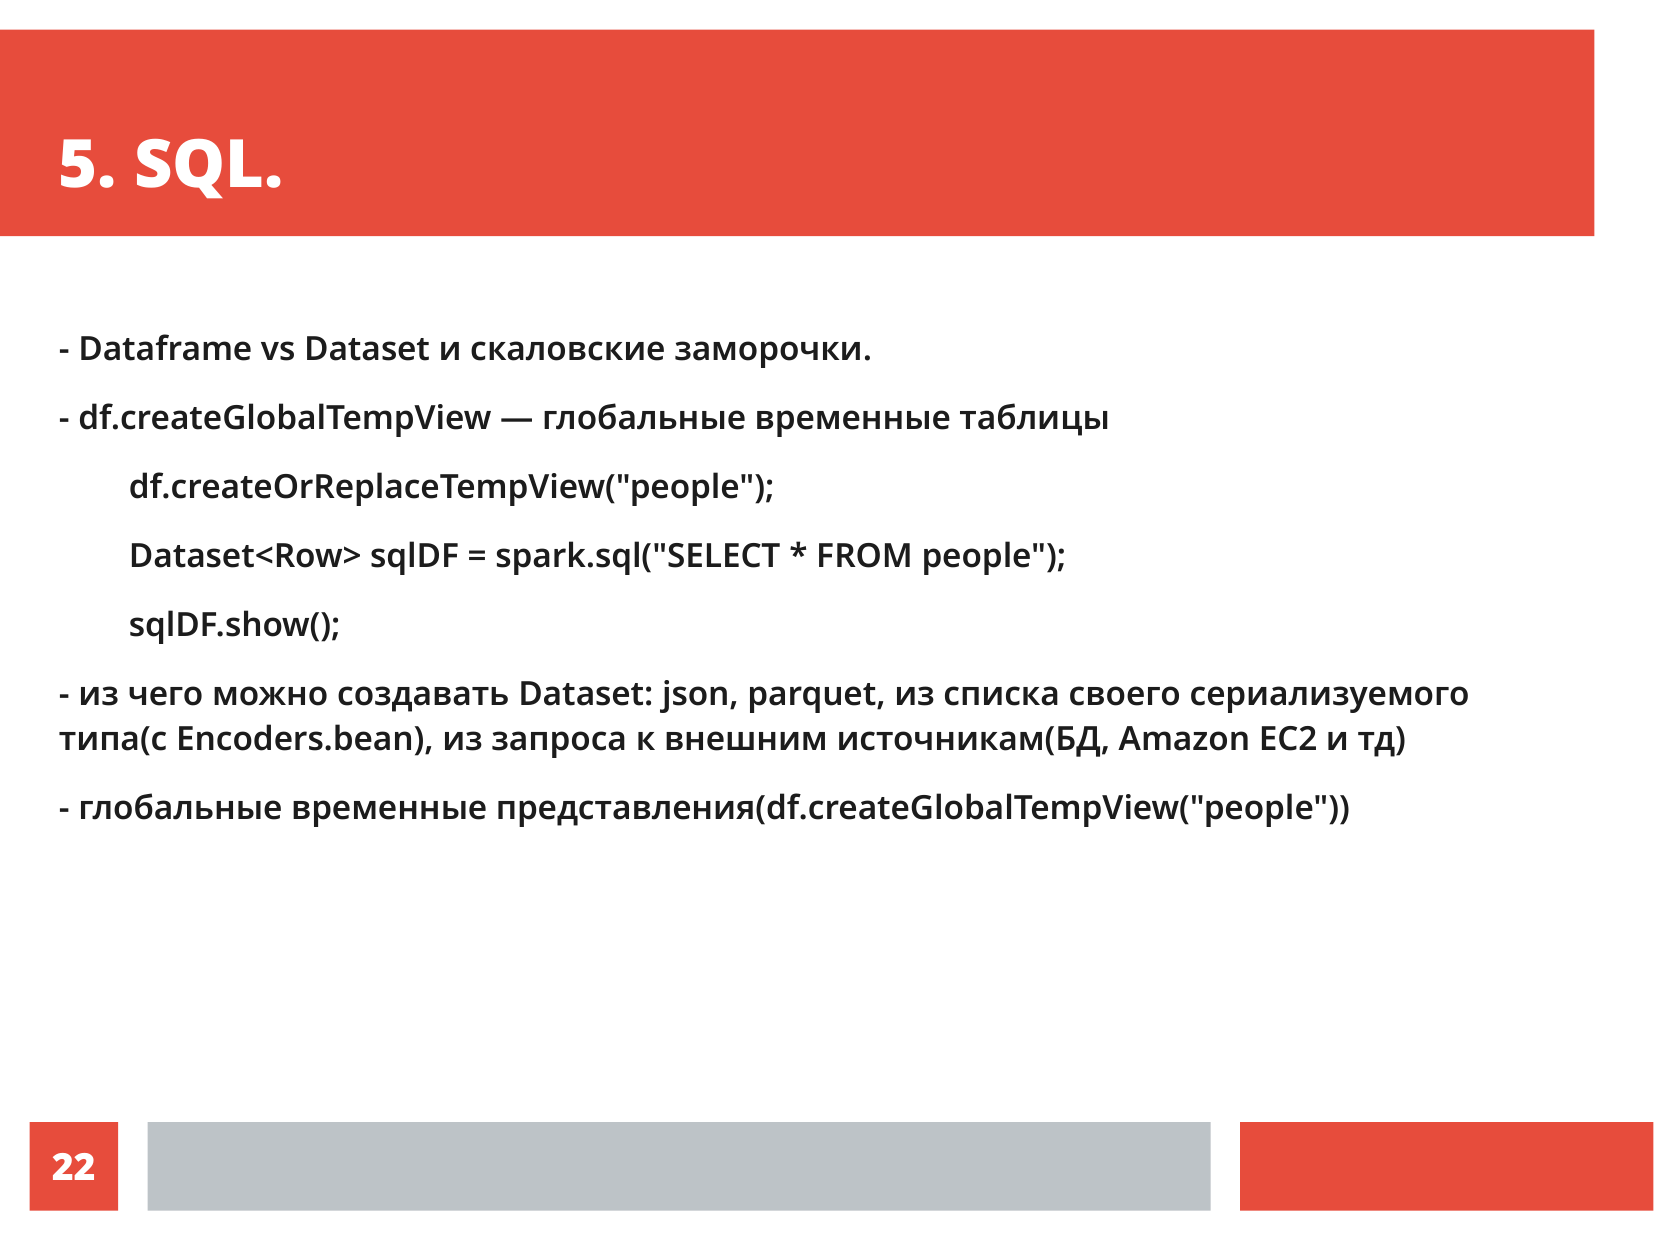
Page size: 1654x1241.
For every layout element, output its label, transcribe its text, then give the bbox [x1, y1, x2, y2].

list - Dataframe vs Dataset и скаловские заморочки. - df.createGlobalTempView — глобальные временные таблицы df.createOrReplaceTempView("people"); Dataset<Row> sqlDF = spark.sql("SELECT * FROM people"); sqlDF.show(); - из чего можно создавать Dataset: json, parquet, из списка своего сериализуемого типа(c Encoders.bean), из запроса к внешним источникам(БД, Amazon EC2 и тд) - глобальные временные представления(df.createGlobalTempView("people")) [59, 324, 1565, 1093]
title 5. SQL. [59, 59, 1595, 207]
